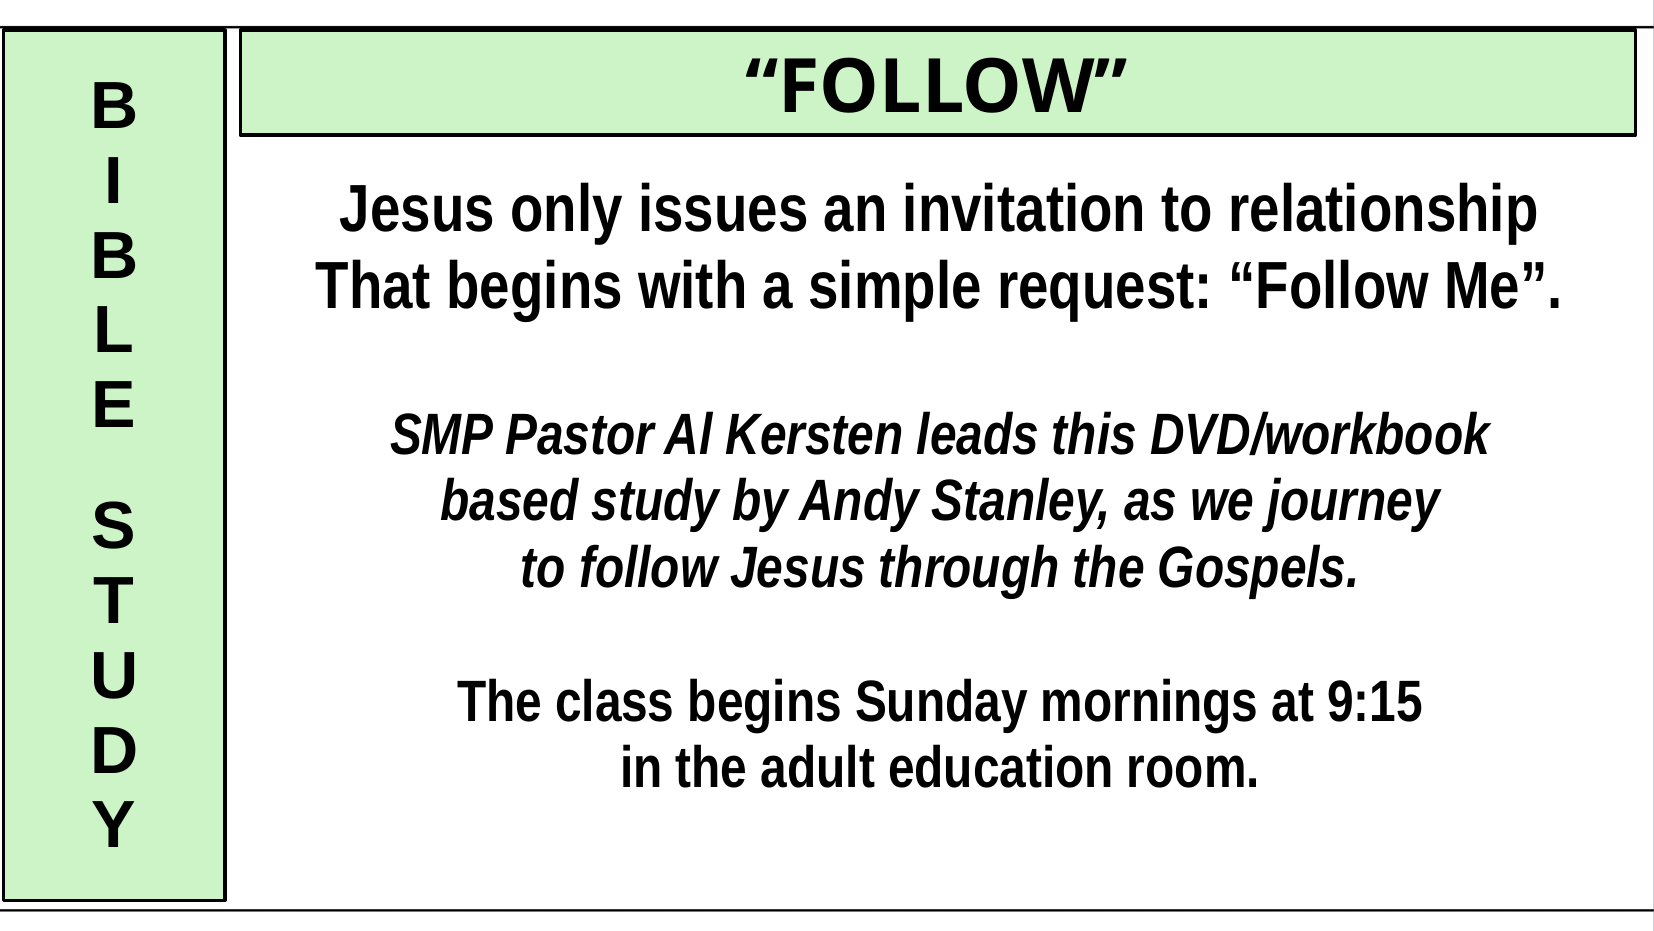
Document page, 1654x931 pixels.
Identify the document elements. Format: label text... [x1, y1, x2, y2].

text_box Jesus only issues an invitation to relationship That begins with a simple request: “Follow Me”. SMP Pastor Al Kersten leads this DVD/workbook based study by Andy Stanley, as we journey to follow Jesus through the Gospels. The class begins Sunday mornings at 9:15 in the adult education room. [280, 161, 1601, 808]
text_box [1605, 30, 1636, 136]
picture [0, 0, 1654, 931]
text_box “FOLLOW” [269, 24, 1605, 140]
text_box B I B L E S T U D Y [3, 30, 226, 901]
text_box [240, 30, 269, 136]
